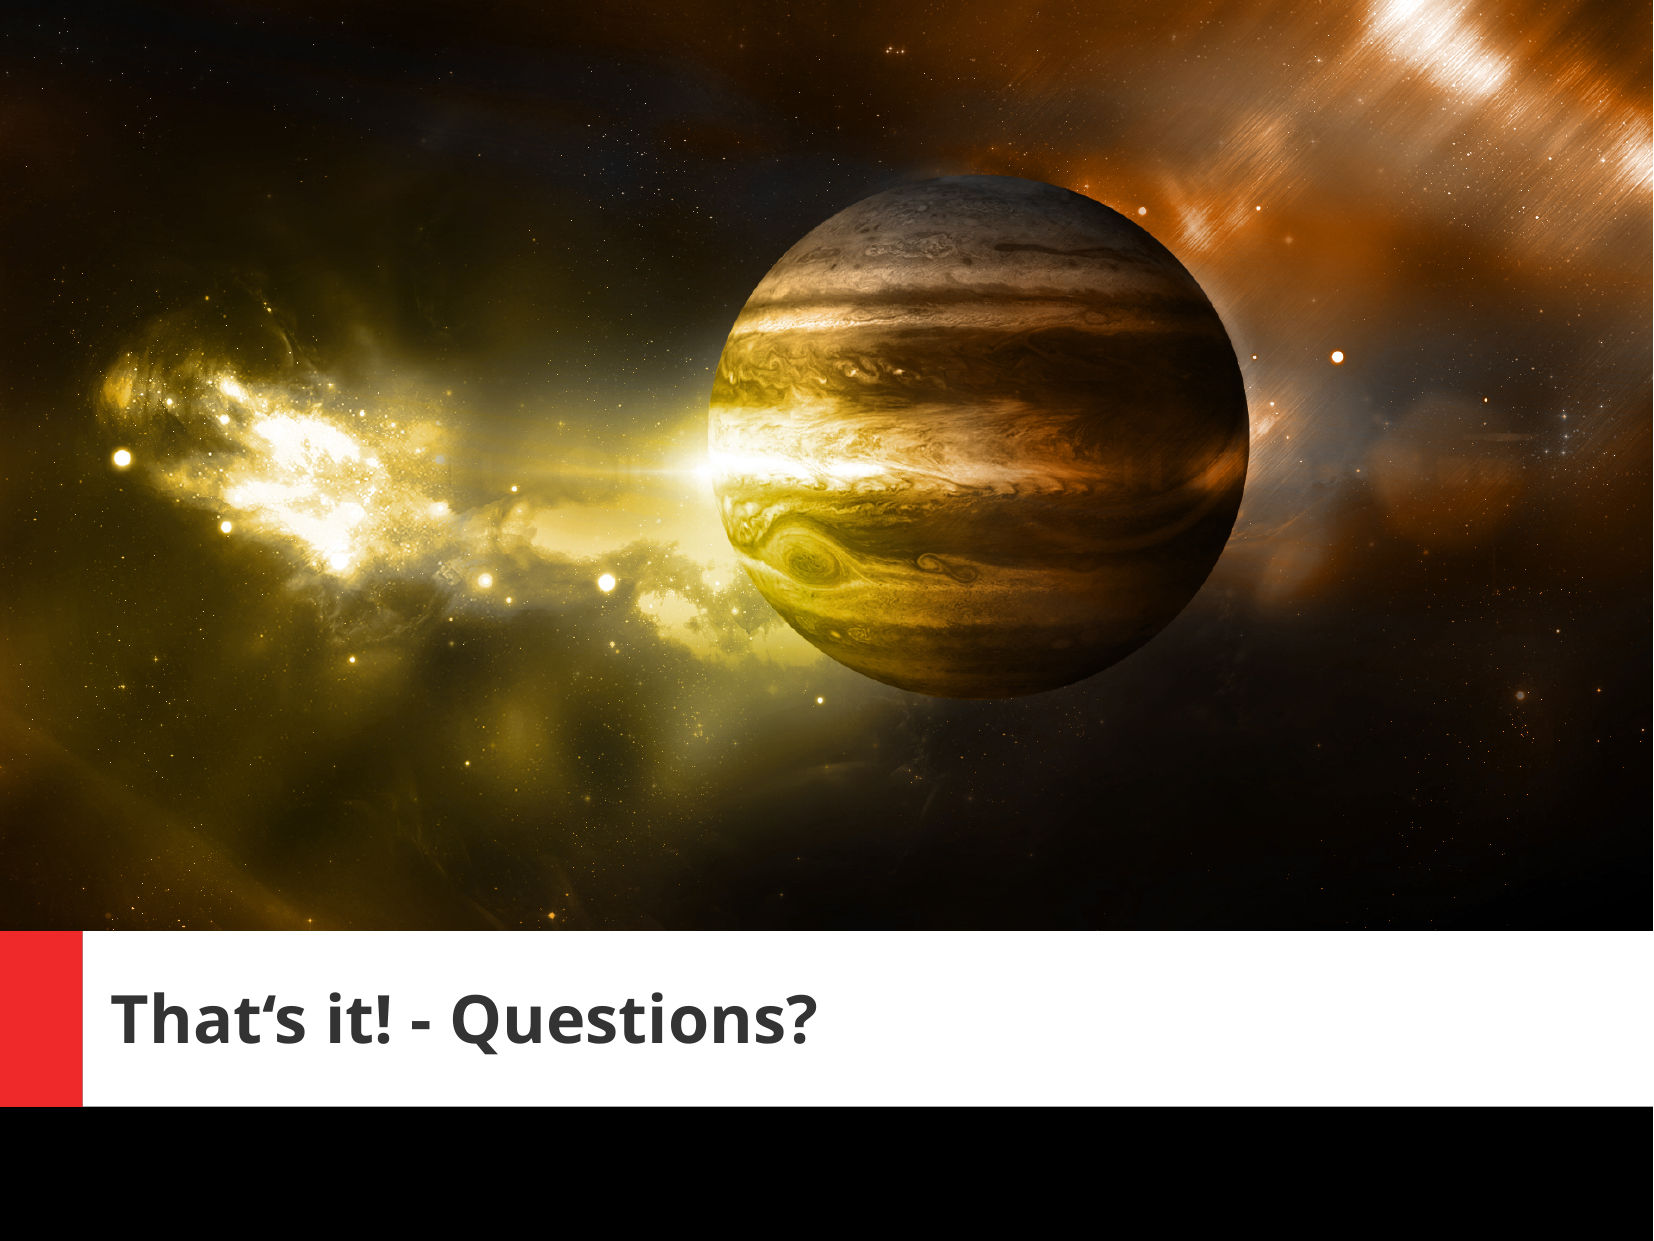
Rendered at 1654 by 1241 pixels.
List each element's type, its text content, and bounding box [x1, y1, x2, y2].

title That‘s it! - Questions? [82, 931, 1653, 1107]
picture [0, 0, 1653, 931]
